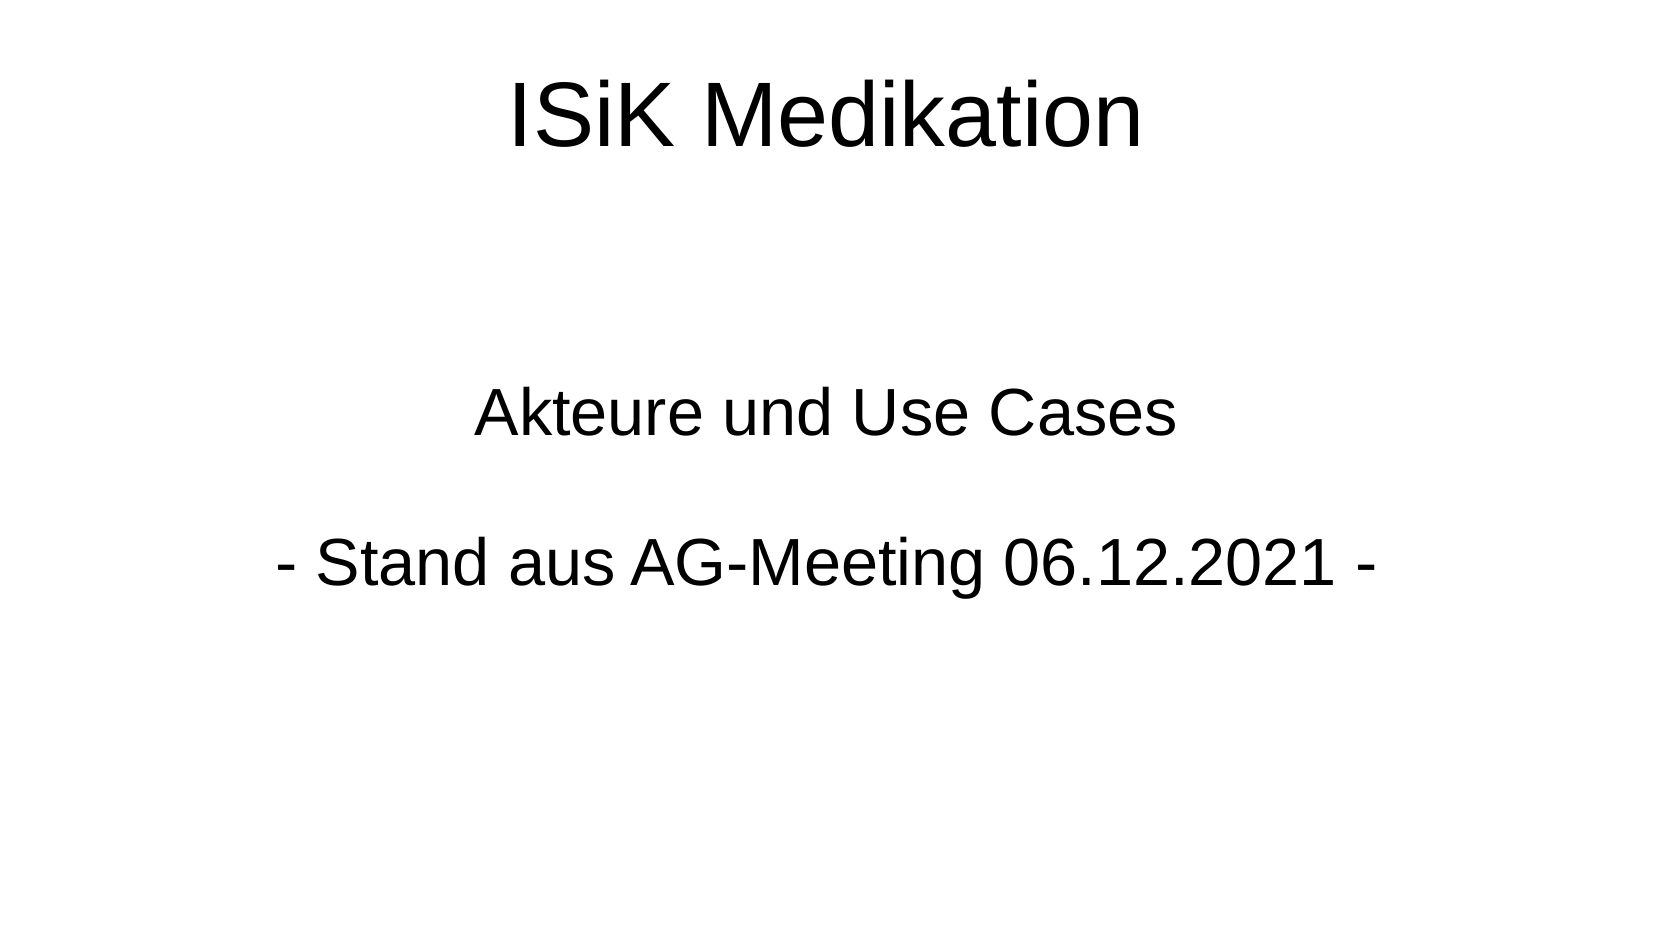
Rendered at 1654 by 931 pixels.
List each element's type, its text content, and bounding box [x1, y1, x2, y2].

title ISiK Medikation [82, 37, 1571, 193]
subtitle Akteure und Use Cases - Stand aus AG-Meeting 06.12.2021 - [82, 217, 1571, 758]
